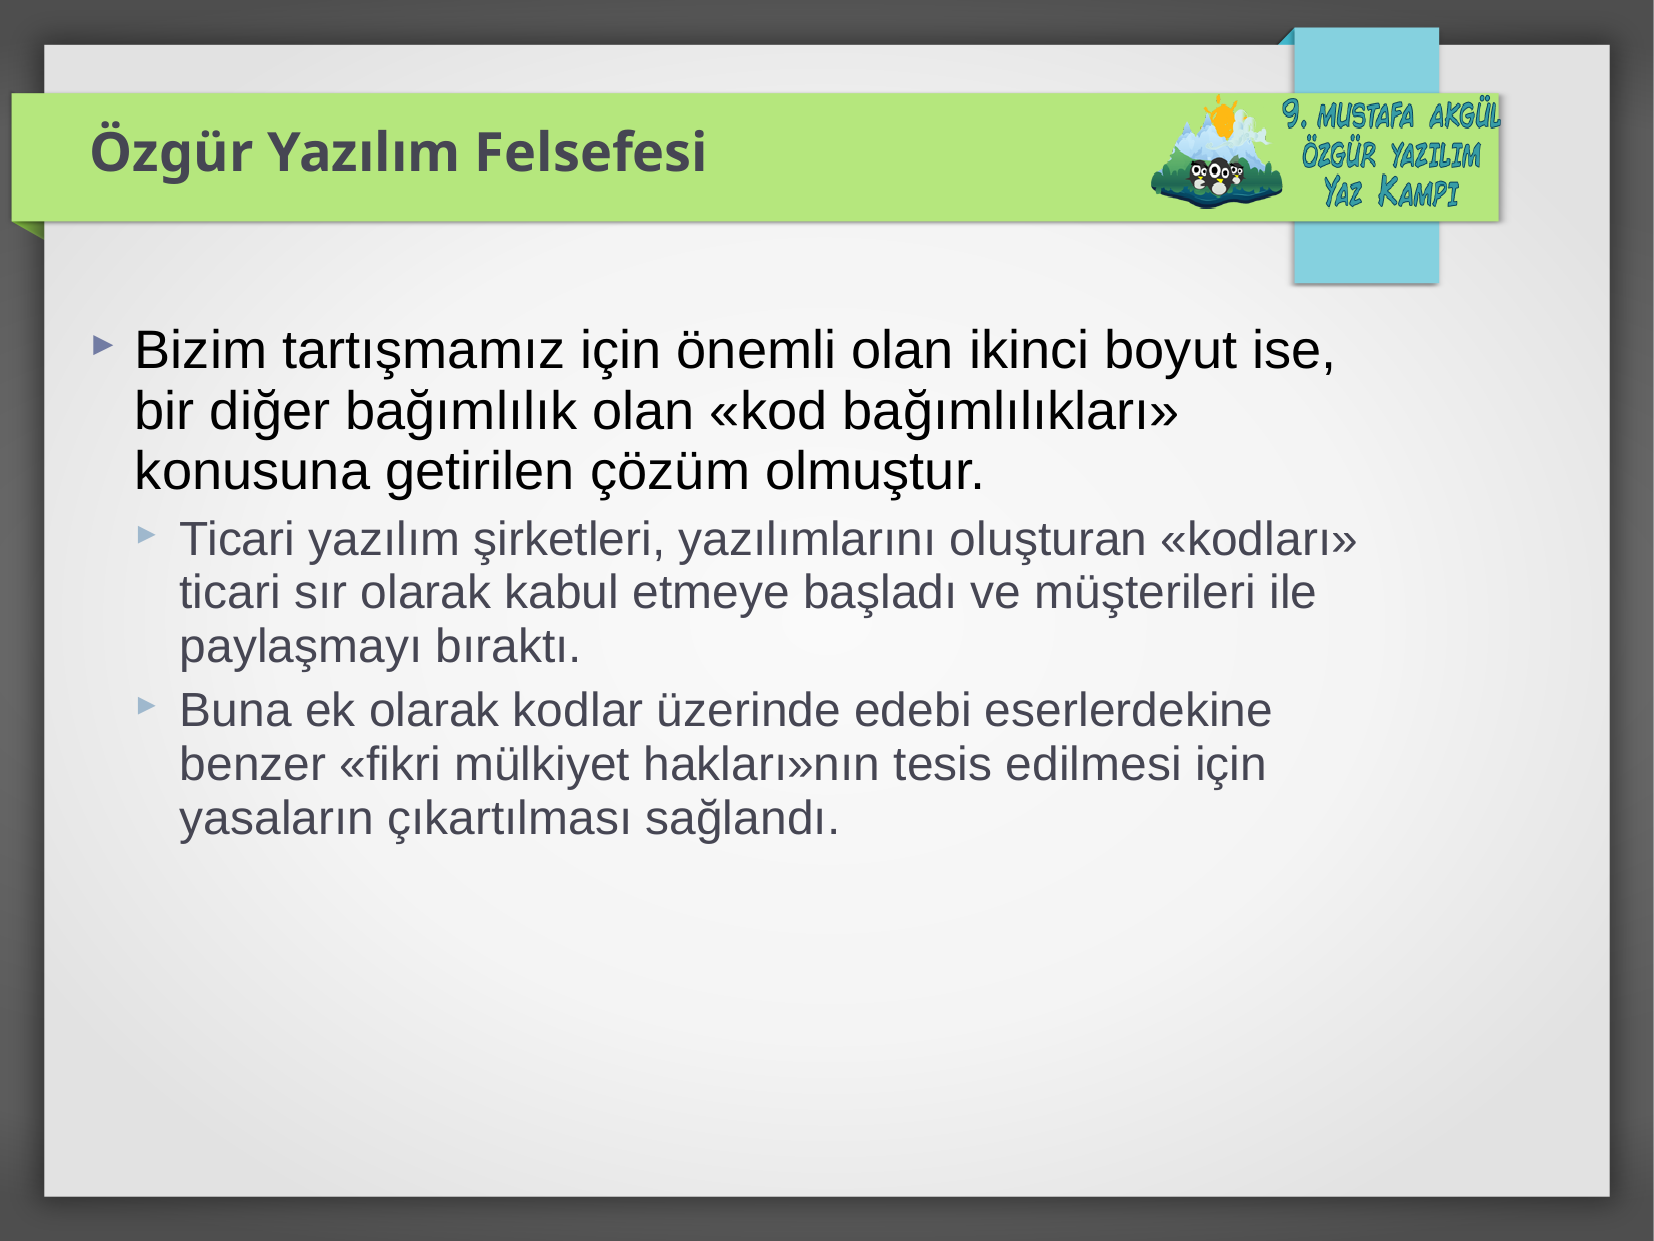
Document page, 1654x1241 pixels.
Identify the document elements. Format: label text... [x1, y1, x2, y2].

picture [0, 0, 1654, 1241]
list Bizim tartışmamız için önemli olan ikinci boyut ise, bir diğer bağımlılık olan «kod bağımlılıkları» konusuna getirilen çözüm olmuştur. Ticari yazılım şirketleri, yazılımlarını oluşturan «kodları» ticari sır olarak kabul etmeye başladı ve müşterileri ile paylaşmayı bıraktı. Buna ek olarak kodlar üzerinde edebi eserlerdekine benzer «fikri mülkiyet hakları»nın tesis edilmesi için yasaların çıkartılması sağlandı. [75, 312, 1426, 1123]
text_box Özgür Yazılım Felsefesi [74, 106, 863, 200]
